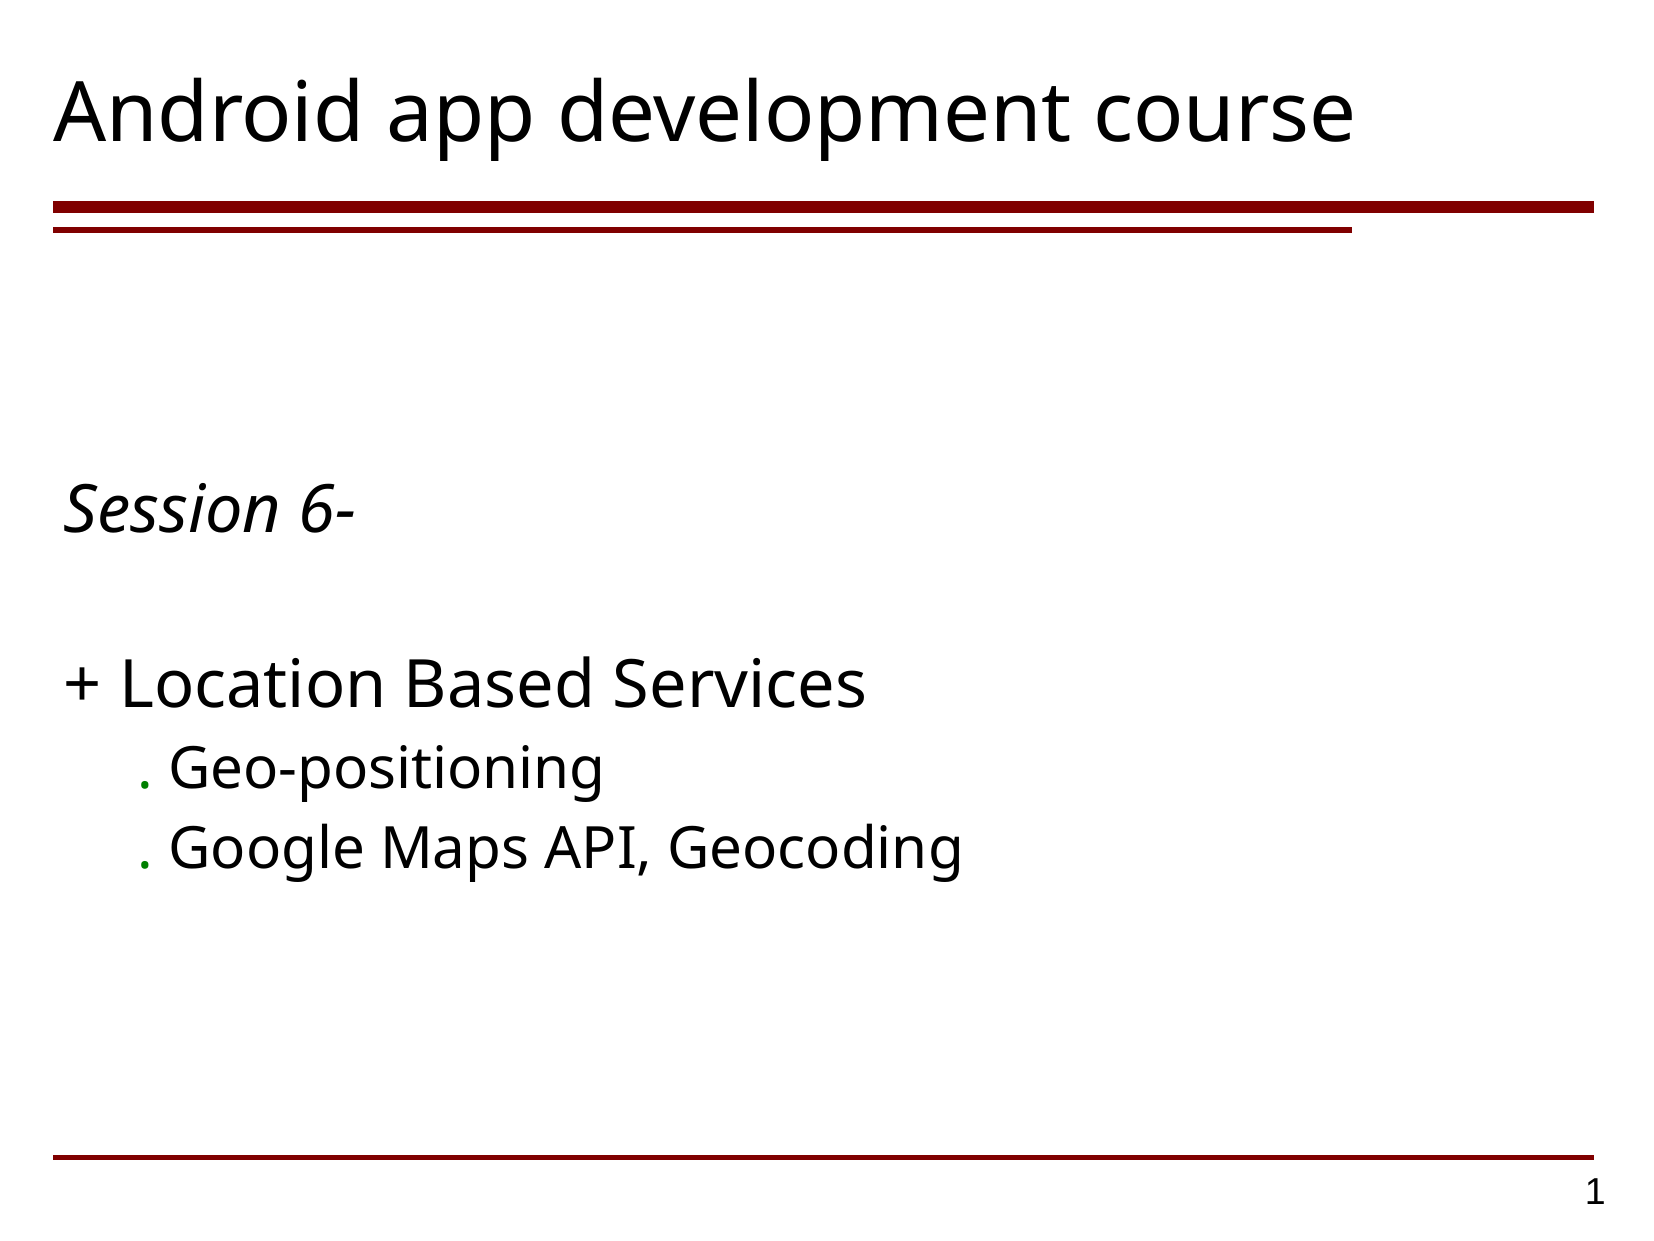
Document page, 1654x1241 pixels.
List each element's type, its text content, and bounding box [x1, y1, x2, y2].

text_box <número> [35, 1163, 1654, 1221]
subtitle Android app development course [53, 48, 1542, 172]
text_box Session 6- + Location Based Services . Geo-positioning . Google Maps API, Geocoding [49, 453, 958, 888]
